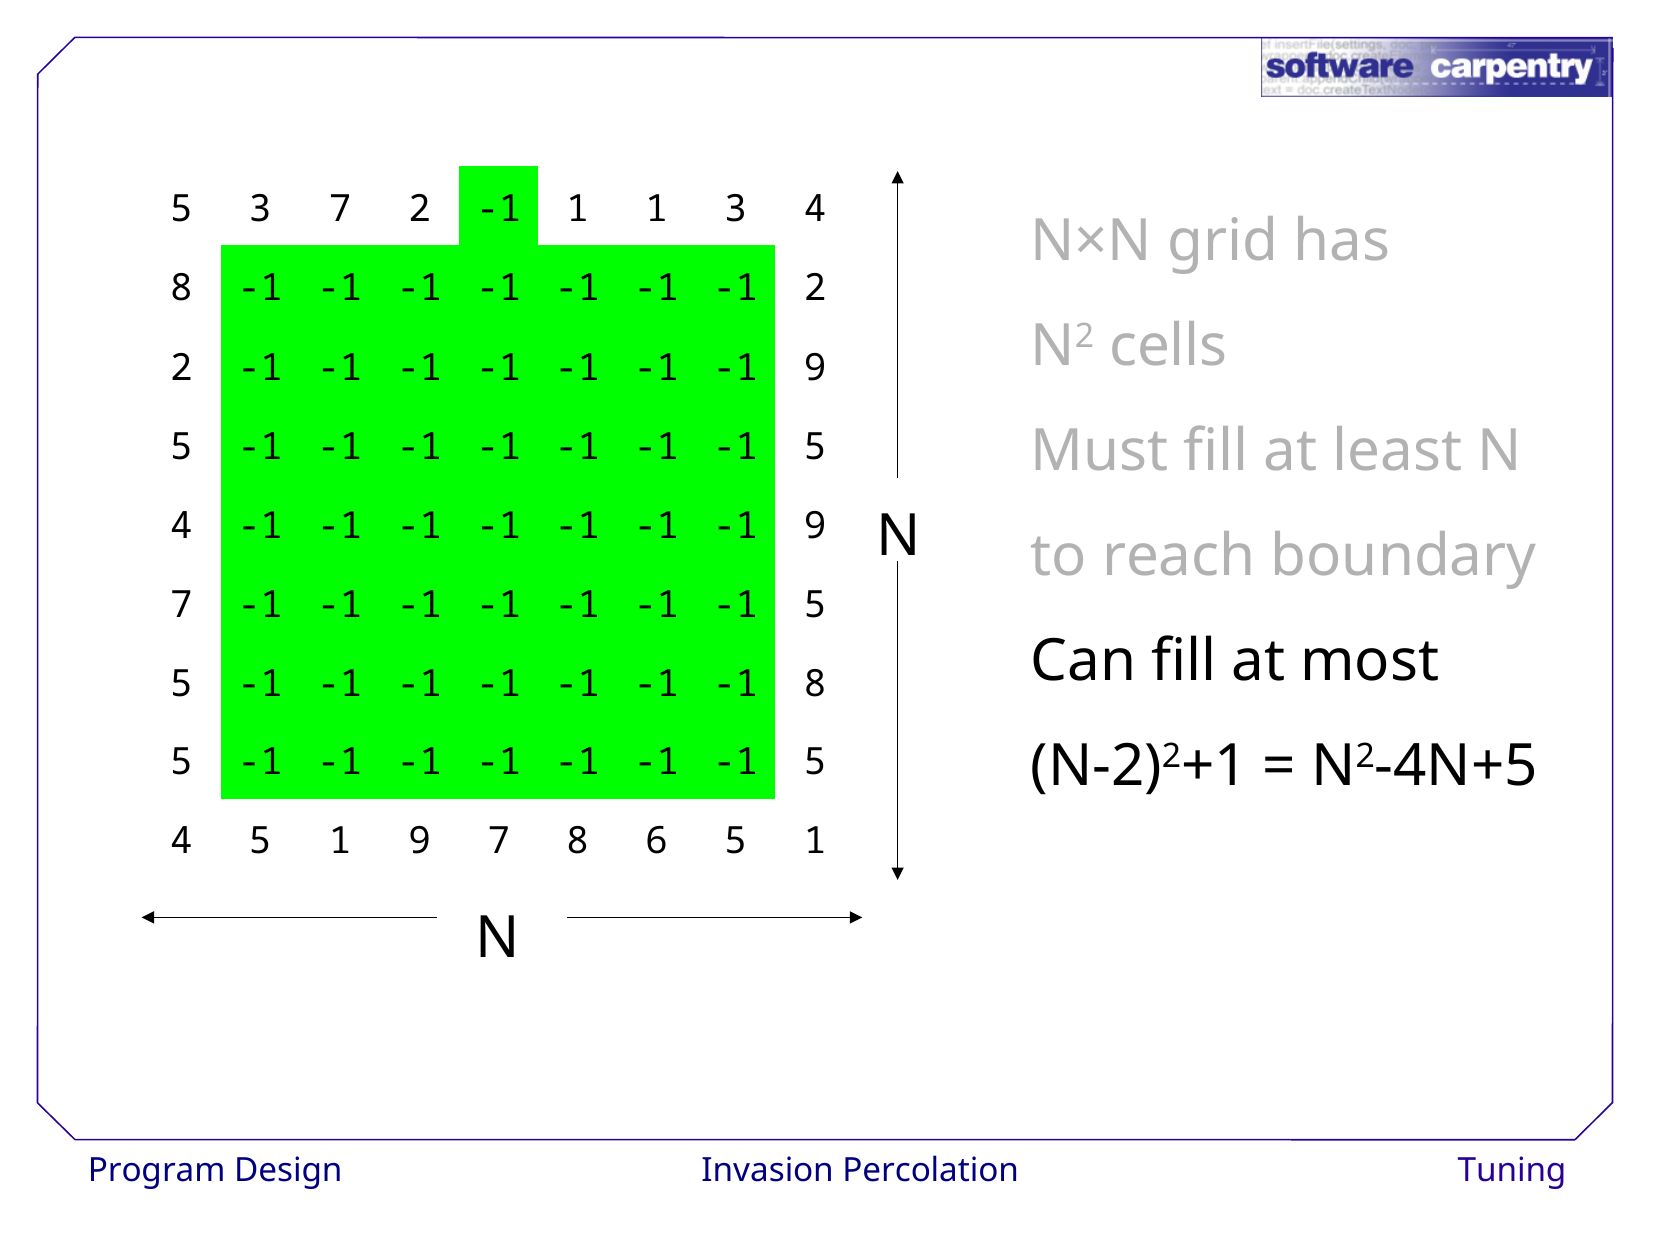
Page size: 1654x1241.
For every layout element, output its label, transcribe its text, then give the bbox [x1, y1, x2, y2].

table_cell -1 [617, 641, 696, 720]
table_cell 7 [459, 799, 538, 878]
table_cell -1 [696, 326, 775, 404]
table_header 7 [300, 166, 380, 245]
table_cell -1 [300, 404, 380, 483]
table_cell -1 [538, 562, 617, 641]
table_cell -1 [538, 326, 617, 404]
table_cell -1 [380, 562, 459, 641]
table_cell -1 [696, 720, 775, 799]
table_cell 9 [775, 483, 855, 562]
table_cell -1 [300, 483, 380, 562]
table_cell 1 [775, 799, 855, 878]
table_cell 8 [142, 245, 221, 326]
table_cell 5 [142, 404, 221, 483]
table_cell 5 [775, 404, 855, 483]
table_cell 5 [696, 799, 775, 878]
table_cell 1 [300, 799, 380, 878]
table_cell -1 [617, 562, 696, 641]
table_cell 4 [142, 483, 221, 562]
table_cell -1 [380, 404, 459, 483]
table_cell -1 [300, 326, 380, 404]
table_cell -1 [221, 404, 300, 483]
table_cell 2 [142, 326, 221, 404]
table_header -1 [459, 166, 538, 245]
table_cell -1 [459, 562, 538, 641]
text_box N [862, 454, 922, 576]
table_header 5 [142, 166, 221, 245]
table_cell 8 [538, 799, 617, 878]
table_cell -1 [617, 720, 696, 799]
text_box N [460, 856, 520, 977]
table_cell -1 [459, 483, 538, 562]
table_cell -1 [380, 720, 459, 799]
table_cell -1 [538, 720, 617, 799]
table_header 3 [696, 166, 775, 245]
table_cell -1 [221, 562, 300, 641]
table_cell -1 [380, 326, 459, 404]
table_cell -1 [459, 720, 538, 799]
table_cell -1 [380, 245, 459, 326]
table_header 3 [221, 166, 300, 245]
table_header 1 [617, 166, 696, 245]
table_cell -1 [221, 483, 300, 562]
table_cell -1 [696, 562, 775, 641]
table_cell -1 [538, 404, 617, 483]
picture [1261, 39, 1613, 97]
table_cell 5 [775, 562, 855, 641]
table_cell 9 [380, 799, 459, 878]
table_cell -1 [300, 562, 380, 641]
table_cell -1 [221, 641, 300, 720]
table_cell -1 [696, 641, 775, 720]
table_cell 5 [142, 641, 221, 720]
table_cell -1 [538, 245, 617, 326]
table_cell -1 [221, 326, 300, 404]
table_cell 8 [775, 641, 855, 720]
table_cell -1 [459, 404, 538, 483]
table_cell -1 [459, 326, 538, 404]
table_cell -1 [300, 245, 380, 326]
table_cell -1 [221, 245, 300, 326]
table_cell -1 [380, 483, 459, 562]
table_cell 4 [142, 799, 221, 878]
table_cell -1 [538, 483, 617, 562]
table_cell 6 [617, 799, 696, 878]
table_cell -1 [617, 326, 696, 404]
text_box N×N grid has N2 cells Must fill at least N to reach boundary Can fill at most (N-2)2+1 = N2-4N+5 [1015, 159, 1580, 805]
table_header 1 [538, 166, 617, 245]
table_cell -1 [617, 245, 696, 326]
table_cell 5 [142, 720, 221, 799]
table_cell 7 [142, 562, 221, 641]
table_cell -1 [459, 641, 538, 720]
table_cell -1 [459, 245, 538, 326]
table_cell -1 [380, 641, 459, 720]
table_header 2 [380, 166, 459, 245]
table_cell -1 [300, 720, 380, 799]
table_cell 2 [775, 245, 855, 326]
table_cell 9 [775, 326, 855, 404]
table_cell -1 [617, 483, 696, 562]
table_cell -1 [300, 641, 380, 720]
table_cell 5 [775, 720, 855, 799]
table_cell -1 [538, 641, 617, 720]
table_cell -1 [696, 245, 775, 326]
table_cell -1 [696, 404, 775, 483]
table_cell 5 [221, 799, 300, 878]
table_header 4 [775, 166, 855, 245]
table_cell -1 [221, 720, 300, 799]
table_cell -1 [617, 404, 696, 483]
table_cell -1 [696, 483, 775, 562]
